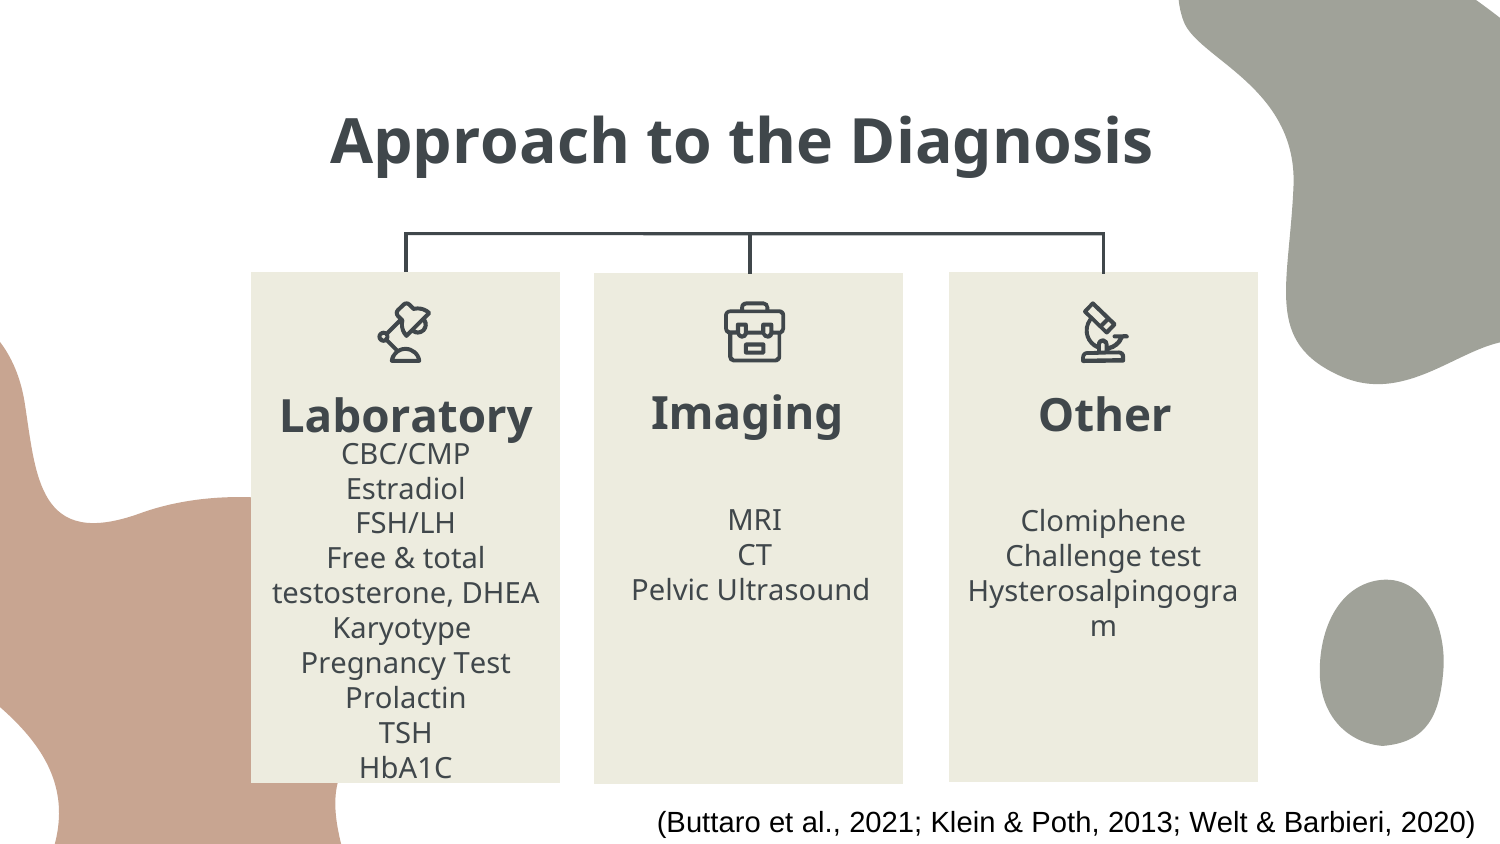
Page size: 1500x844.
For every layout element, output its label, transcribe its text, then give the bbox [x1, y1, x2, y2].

text_box MRI CT Pelvic Ultrasound [600, 486, 910, 619]
text_box Imaging [592, 369, 902, 427]
text_box (Buttaro et al., 2021; Klein & Poth, 2013; Welt & Barbieri, 2020) [641, 796, 1500, 844]
text_box CBC/CMP Estradiol FSH/LH Free & total testosterone, DHEA Karyotype Pregnancy Test Prolactin TSH HbA1C [251, 419, 561, 792]
text_box [949, 619, 1258, 782]
title Approach to the Diagnosis [116, 85, 1383, 175]
text_box [594, 273, 903, 784]
text_box Clomiphene Challenge test Hysterosalpingogram [948, 486, 1258, 619]
text_box [949, 272, 1258, 486]
text_box [251, 272, 560, 371]
text_box Other [950, 370, 1260, 429]
text_box Laboratory [251, 371, 561, 419]
